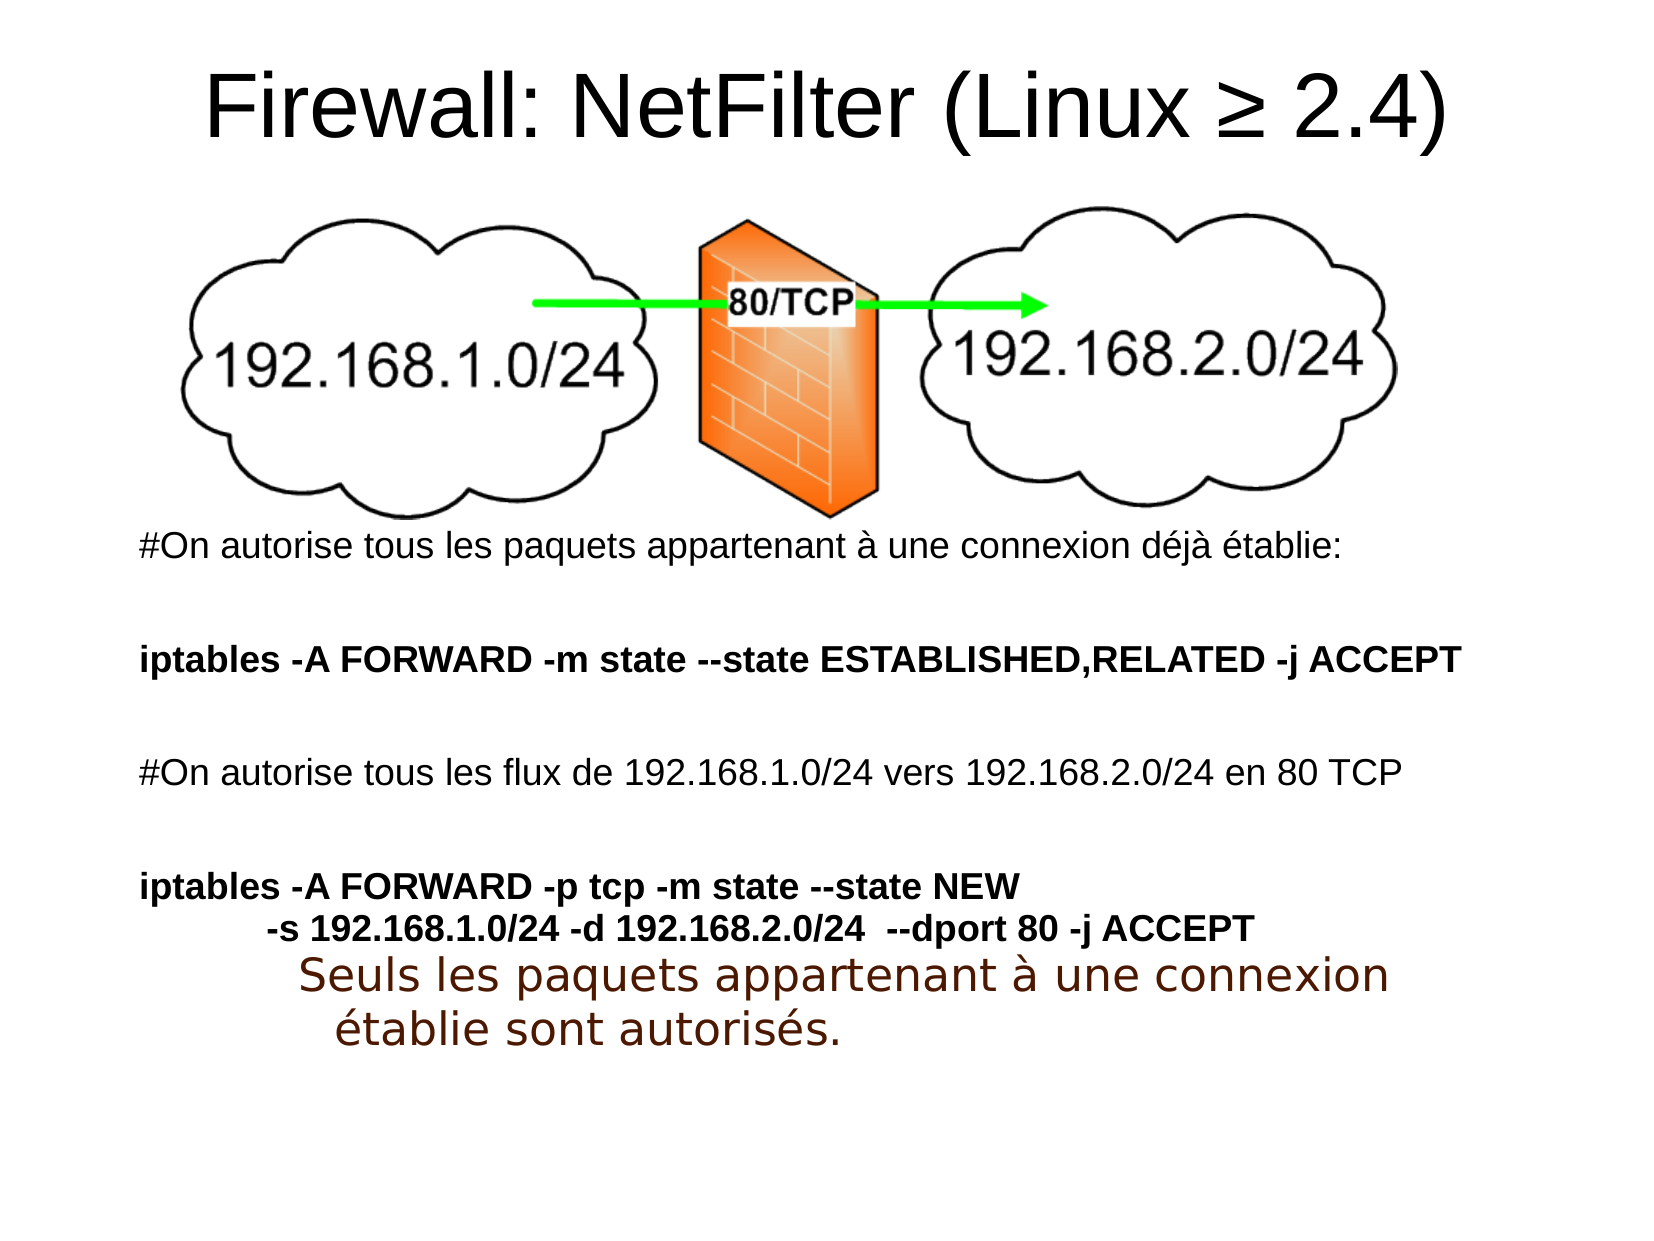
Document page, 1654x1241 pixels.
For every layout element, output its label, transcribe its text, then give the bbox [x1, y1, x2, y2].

picture [180, 206, 1398, 520]
list #On autorise tous les paquets appartenant à une connexion déjà établie: iptables -A FORWARD -m state --state ESTABLISHED,RELATED -j ACCEPT #On autorise tous les flux de 192.168.1.0/24 vers 192.168.2.0/24 en 80 TCP iptables -A FORWARD -p tcp -m state --state NEW -s 192.168.1.0/24 -d 192.168.2.0/24 --dport 80 -j ACCEPT Seuls les paquets appartenant à une connexion établie sont autorisés. [121, 344, 1534, 1190]
title Firewall: NetFilter (Linux ≥ 2.4) [121, 2, 1534, 210]
